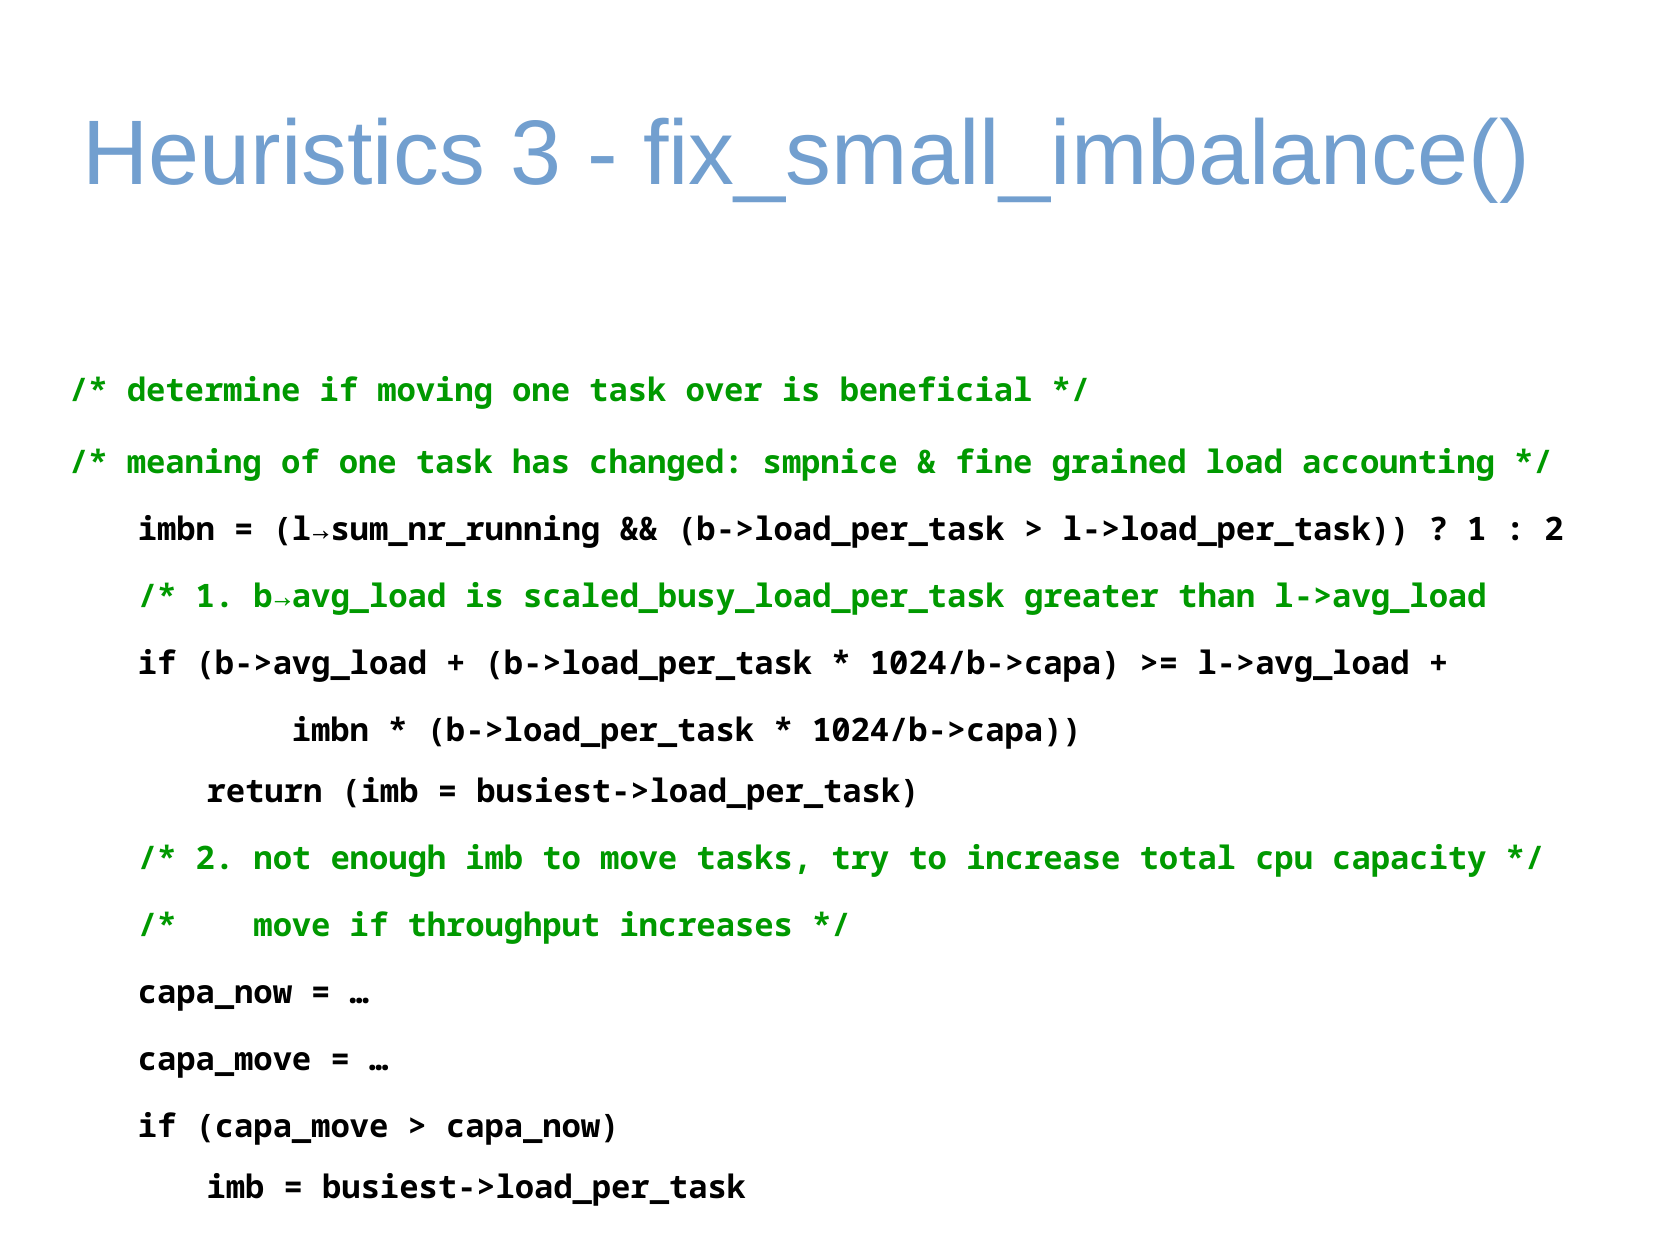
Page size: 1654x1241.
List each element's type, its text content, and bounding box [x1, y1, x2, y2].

title Heuristics 3 - fix_small_imbalance() [82, 49, 1571, 257]
list /* determine if moving one task over is beneficial */ /* meaning of one task has changed: smpnice & fine grained load accounting */ imbn = (l→sum_nr_running && (b->load_per_task > l->load_per_task)) ? 1 : 2 /* 1. b→avg_load is scaled_busy_load_per_task greater than l->avg_load if (b->avg_load + (b->load_per_task * 1024/b->capa) >= l->avg_load + imbn * (b->load_per_task * 1024/b->capa)) return (imb = busiest->load_per_task) /* 2. not enough imb to move tasks, try to increase total cpu capacity */ /* move if throughput increases */ capa_now = … capa_move = … if (capa_move > capa_now) imb = busiest->load_per_task [0, 294, 1647, 1210]
